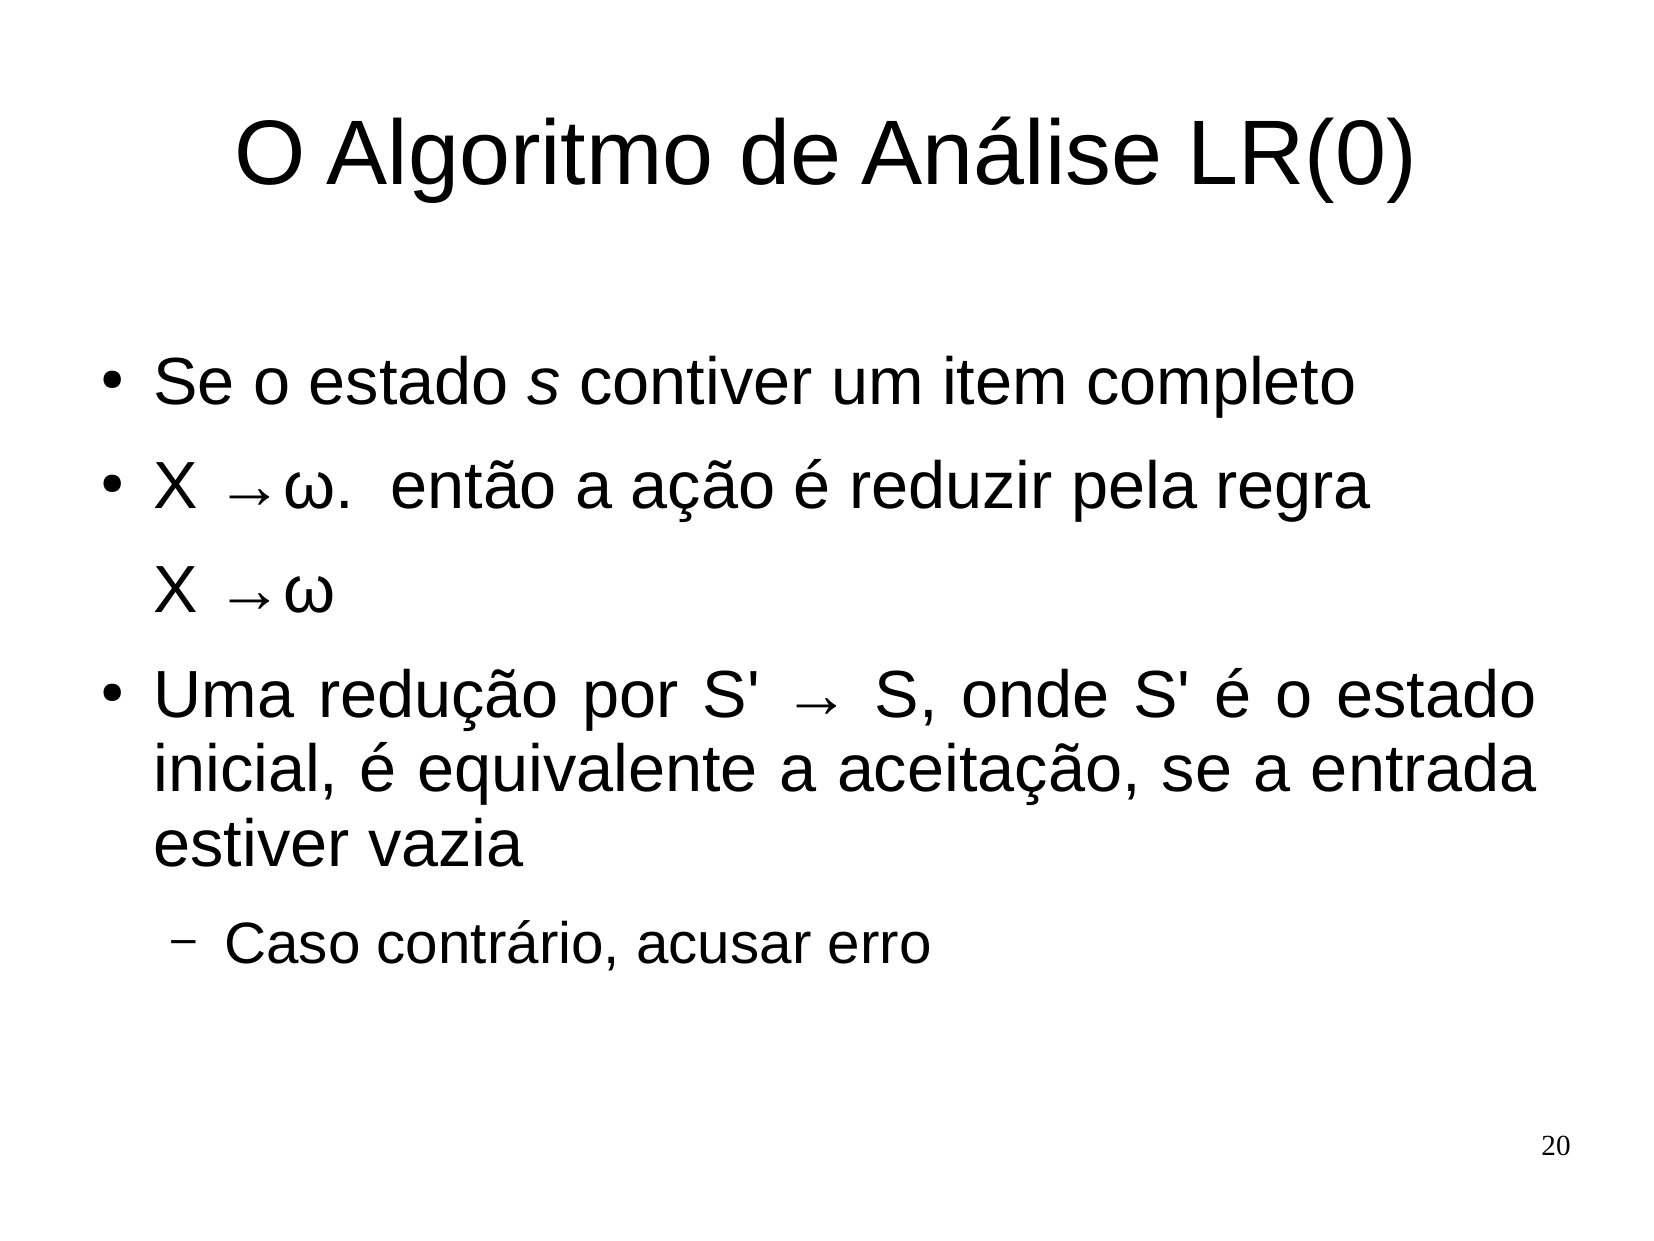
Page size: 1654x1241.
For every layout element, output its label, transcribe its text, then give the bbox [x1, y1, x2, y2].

title O Algoritmo de Análise LR(0) [82, 49, 1571, 257]
list Se o estado s contiver um item completo X →ω. então a ação é reduzir pela regra X →ω Uma redução por S' → S, onde S' é o estado inicial, é equivalente a aceitação, se a entrada estiver vazia Caso contrário, acusar erro [82, 343, 1538, 1063]
